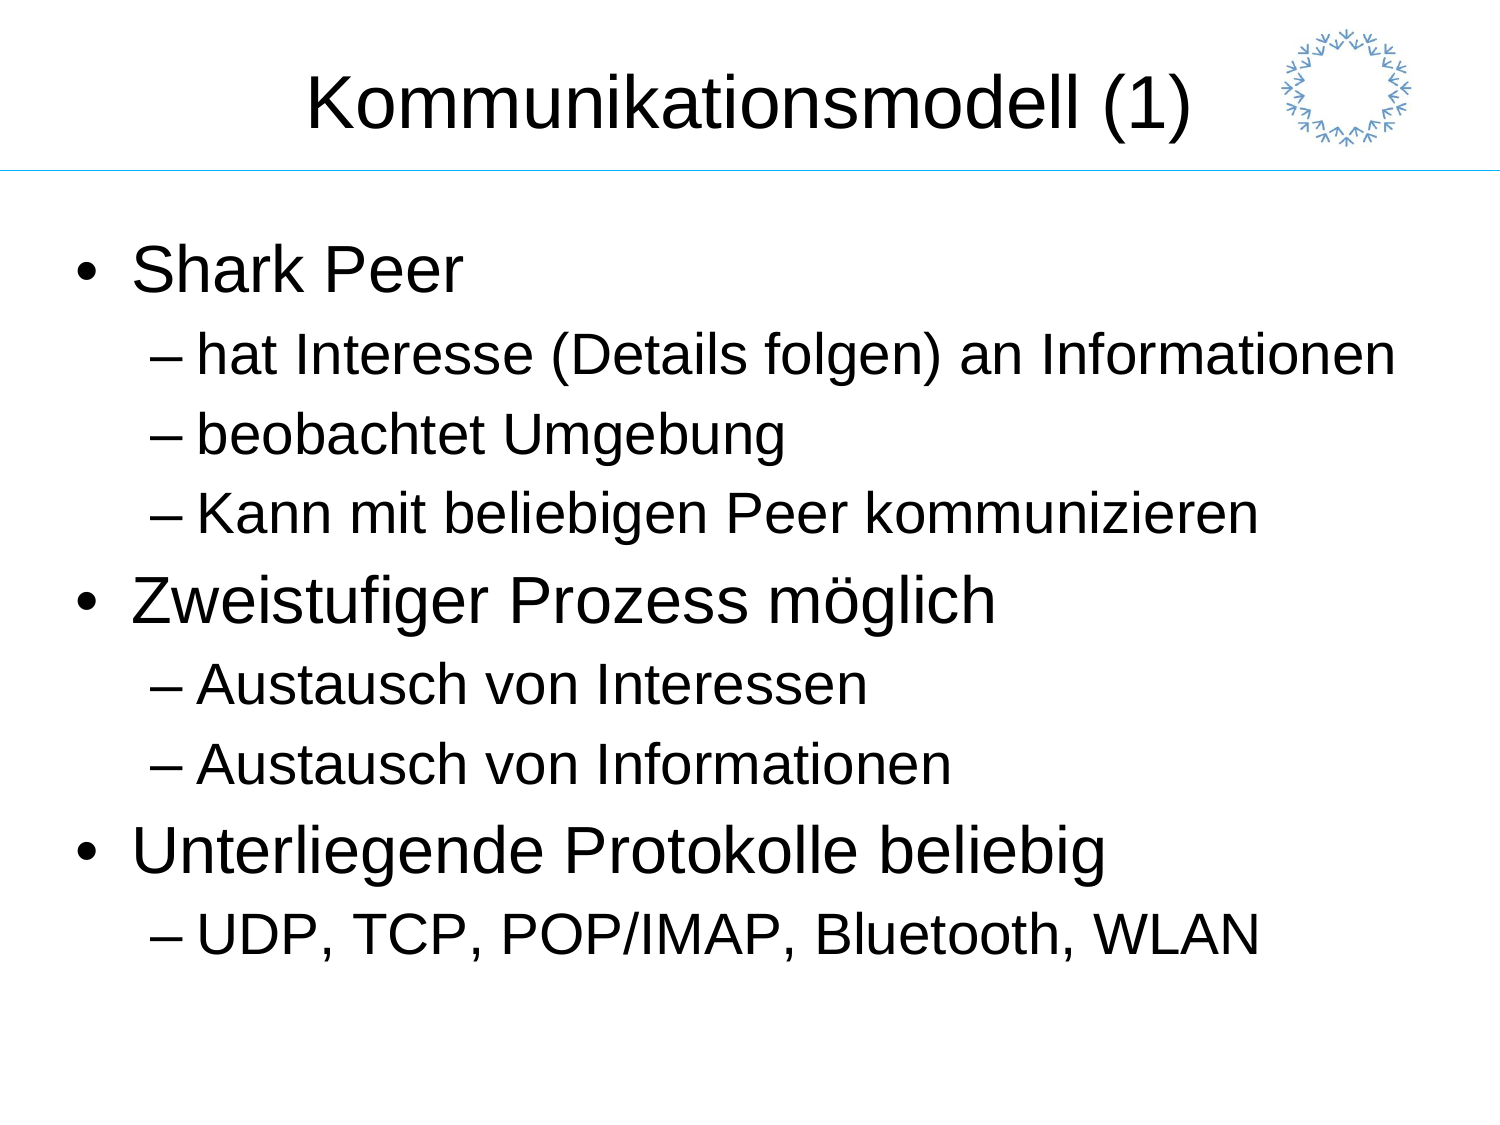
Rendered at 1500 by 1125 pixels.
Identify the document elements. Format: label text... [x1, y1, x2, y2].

picture [1281, 29, 1412, 57]
list Shark Peer hat Interesse (Details folgen) an Informationen beobachtet Umgebung Kann mit beliebigen Peer kommunizieren Zweistufiger Prozess möglich Austausch von Interessen Austausch von Informationen Unterliegende Protokolle beliebig UDP, TCP, POP/IMAP, Bluetooth, WLAN [75, 232, 1426, 986]
title Kommunikationsmodell (1) [75, 57, 1426, 148]
